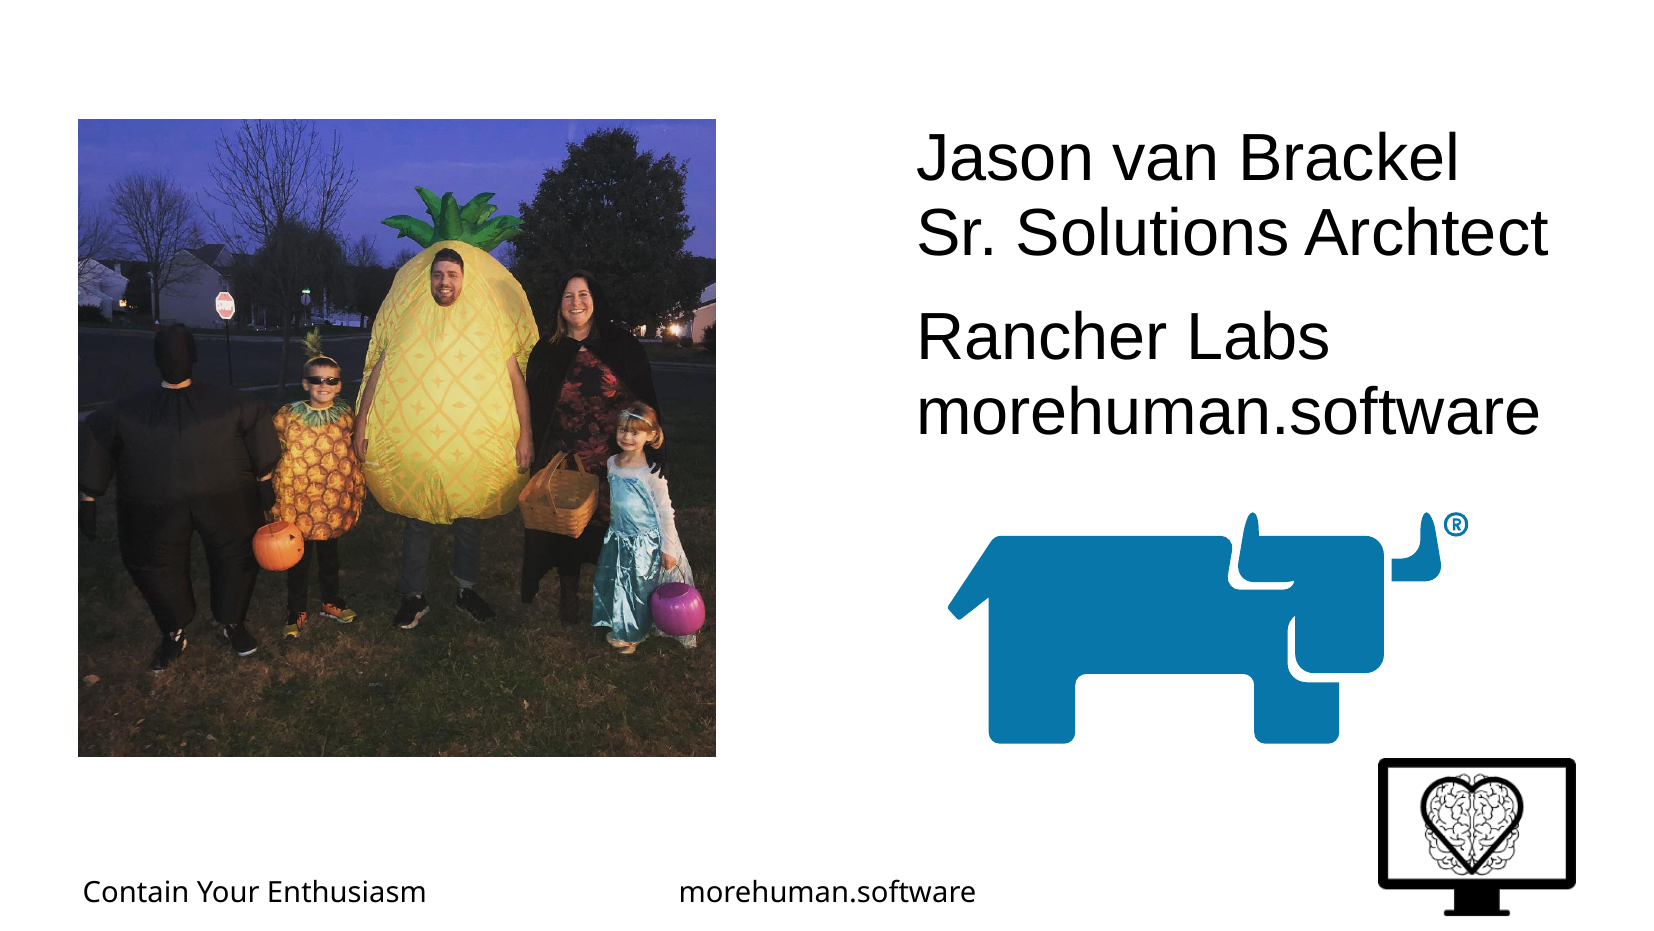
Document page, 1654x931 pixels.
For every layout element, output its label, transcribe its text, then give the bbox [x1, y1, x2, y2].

picture [1378, 758, 1576, 925]
picture [938, 499, 1479, 757]
list Jason van Brackel Sr. Solutions Archtect Rancher Labs morehuman.software [845, 120, 1572, 475]
picture [78, 119, 716, 758]
